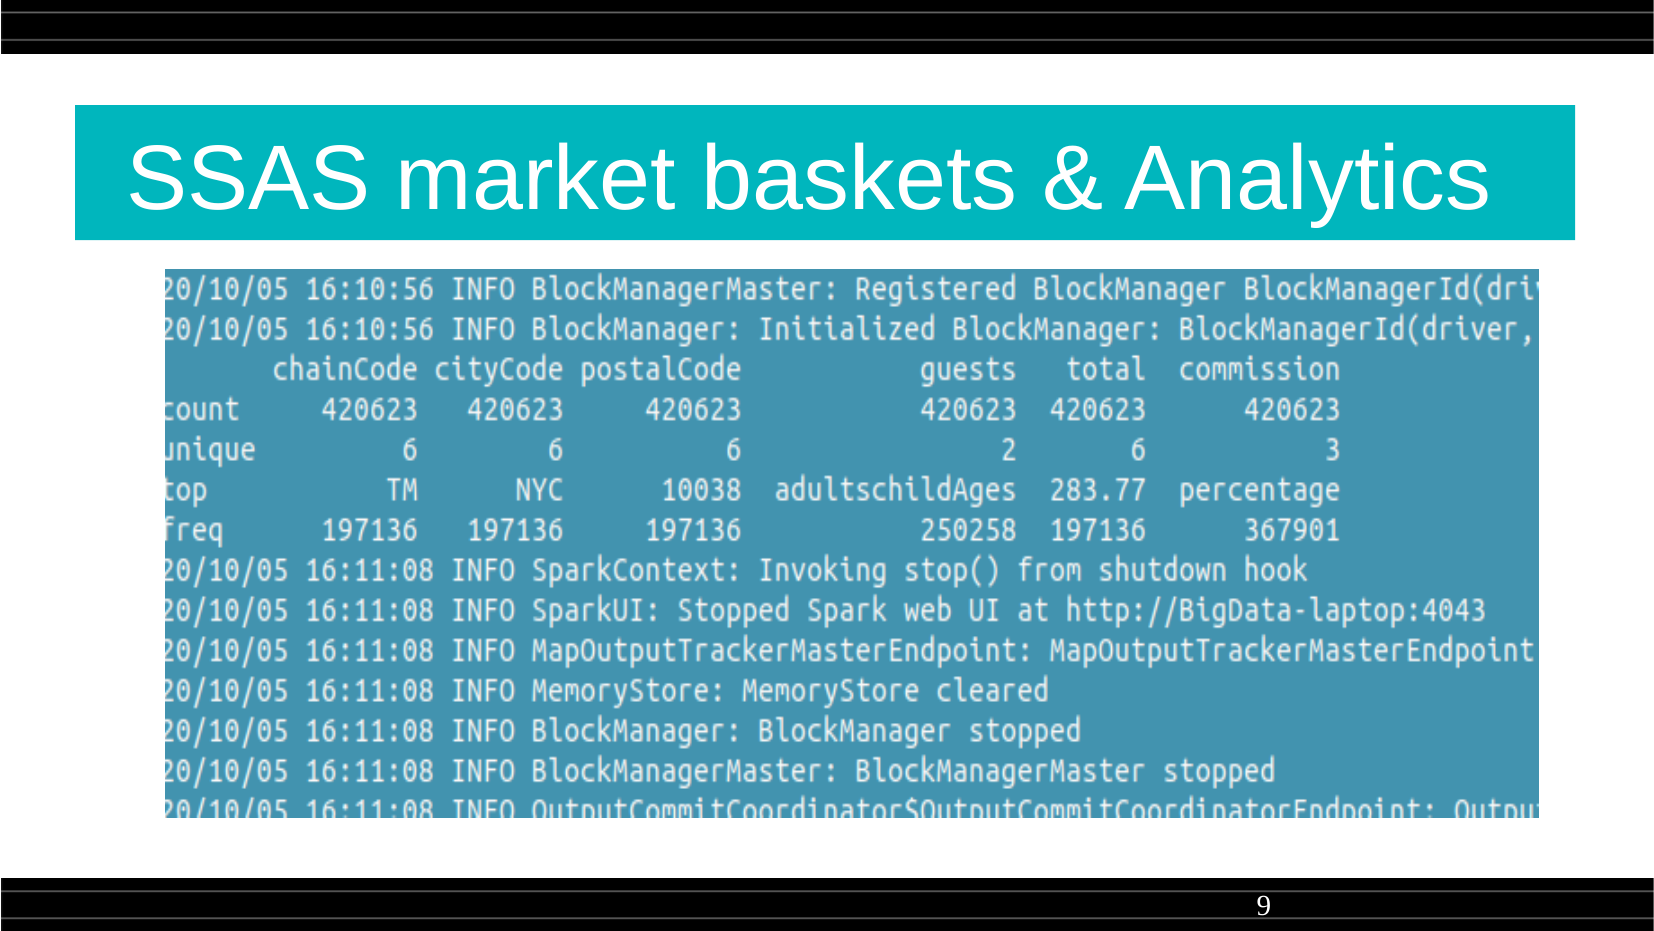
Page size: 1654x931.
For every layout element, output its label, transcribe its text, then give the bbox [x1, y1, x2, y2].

title SSAS market baskets & Analytics [75, 105, 1576, 241]
picture [165, 270, 1539, 818]
